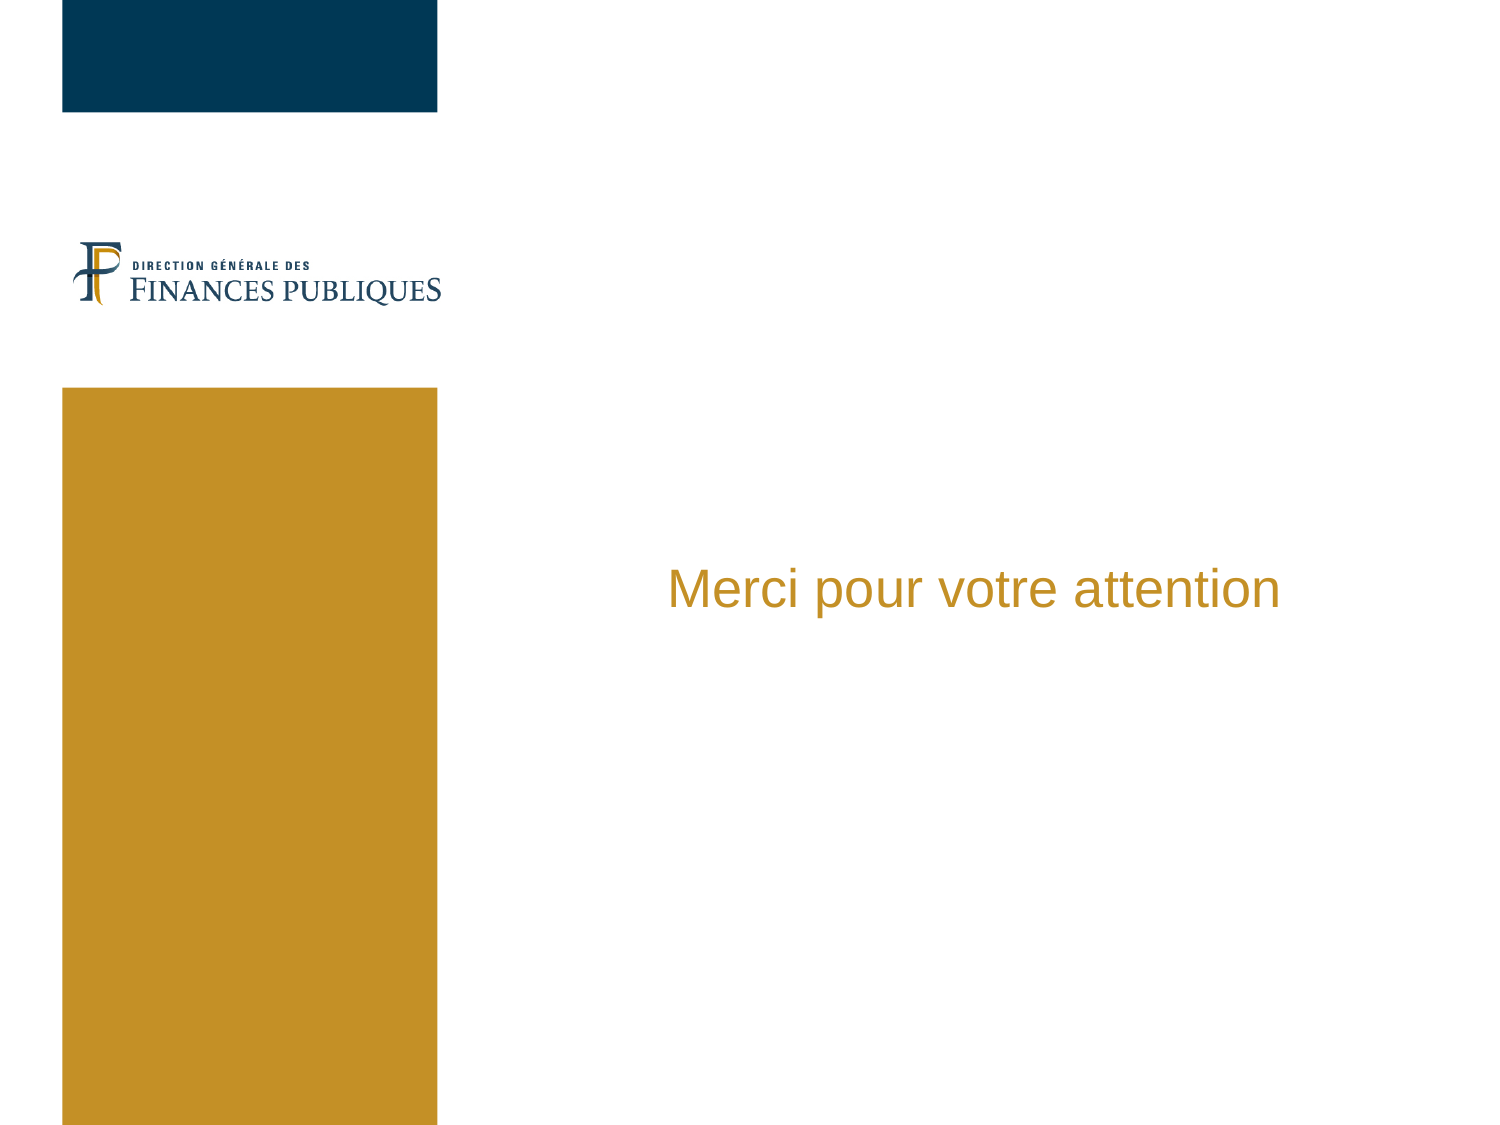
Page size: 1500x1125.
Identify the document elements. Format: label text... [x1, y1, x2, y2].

picture [50, 219, 463, 328]
title Merci pour votre attention [524, 481, 1427, 698]
